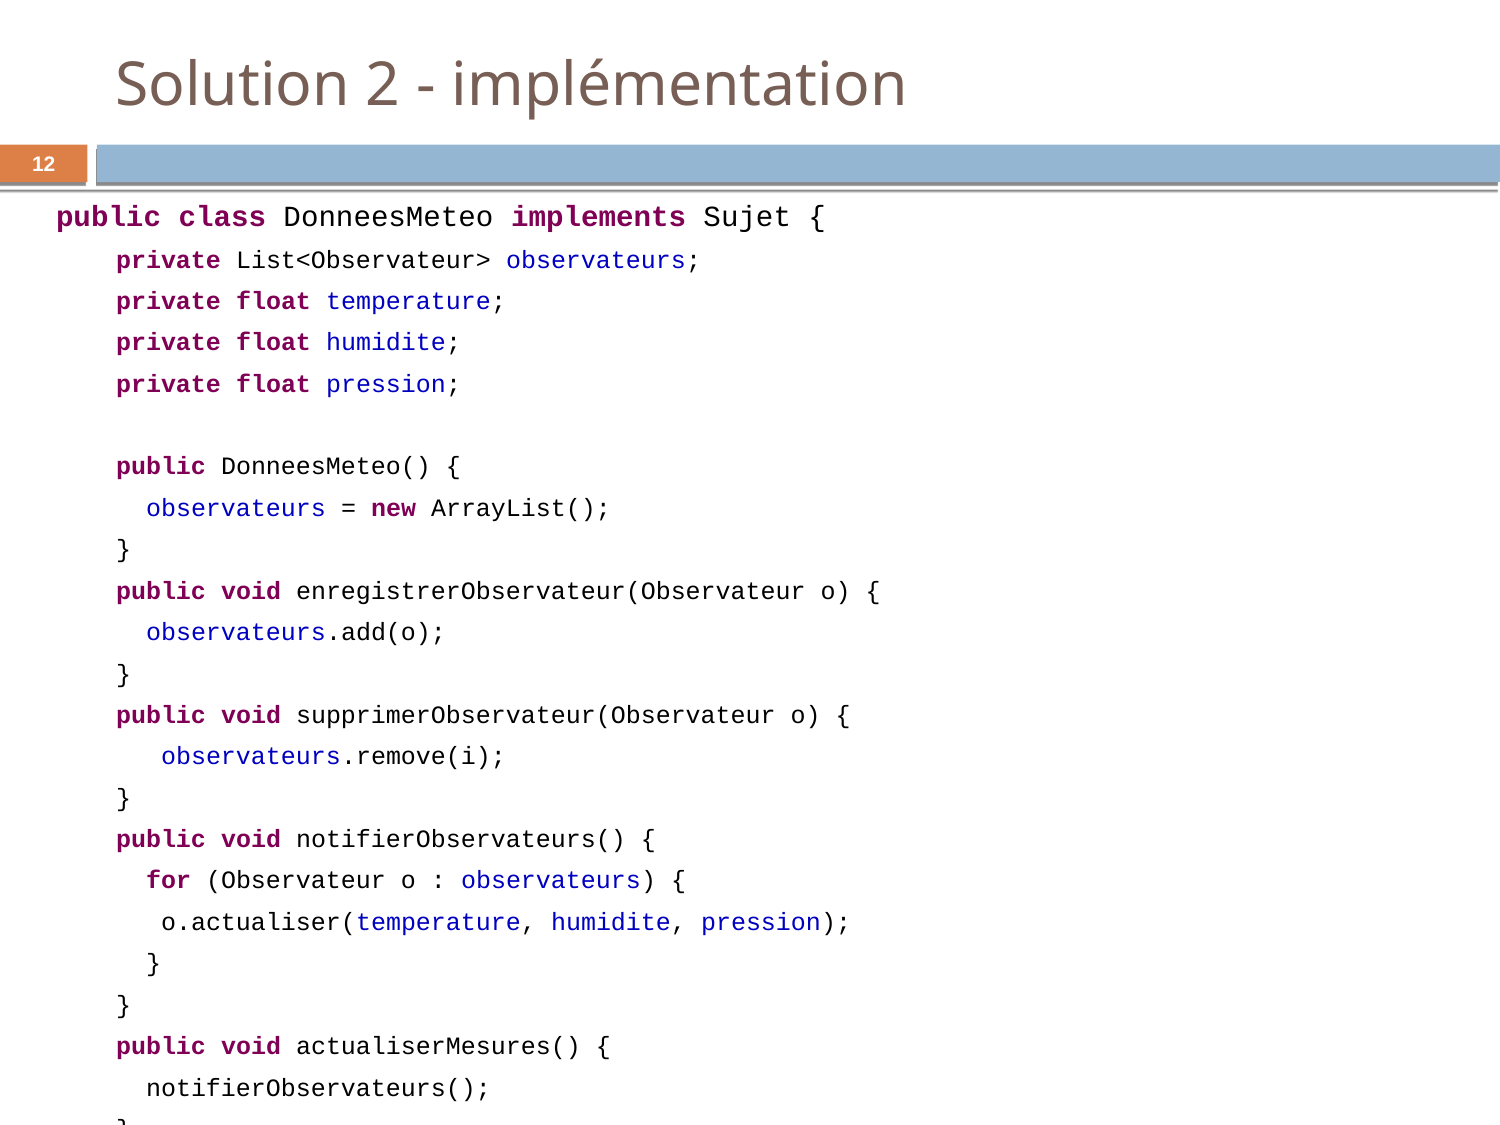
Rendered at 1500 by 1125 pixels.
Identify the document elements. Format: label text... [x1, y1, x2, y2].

list public class DonneesMeteo implements Sujet { private List<Observateur> observateurs; private float temperature; private float humidite; private float pression; public DonneesMeteo() { observateurs = new ArrayList(); } public void enregistrerObservateur(Observateur o) { observateurs.add(o); } public void supprimerObservateur(Observateur o) { observateurs.remove(i); } public void notifierObservateurs() { for (Observateur o : observateurs) { o.actualiser(temperature, humidite, pression); } } public void actualiserMesures() { notifierObservateurs(); } … [41, 196, 1392, 1125]
slide_number <numéro> [0, 143, 88, 184]
title Solution 2 - implémentation [100, 37, 1438, 126]
